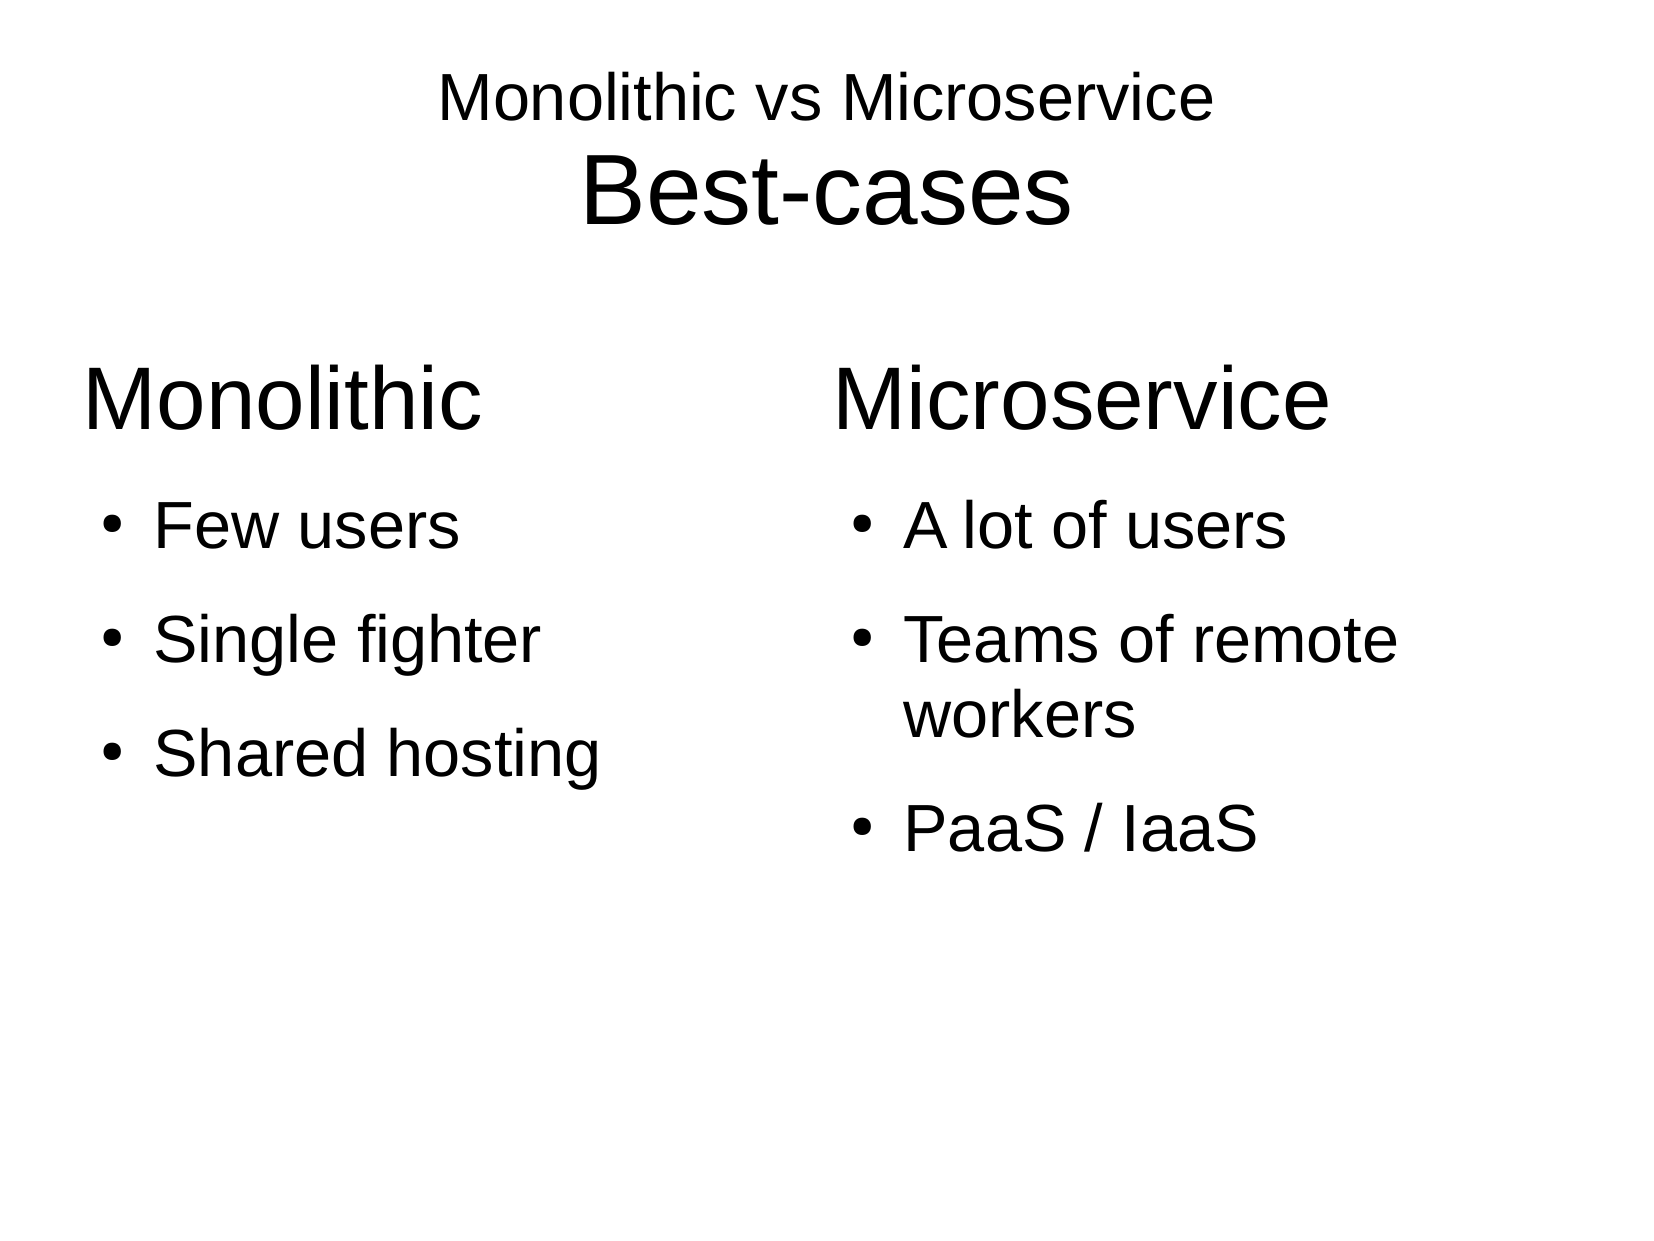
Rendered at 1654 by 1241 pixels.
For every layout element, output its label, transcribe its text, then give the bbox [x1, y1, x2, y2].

list Microservice A lot of users Teams of remote workers PaaS / IaaS [832, 349, 1576, 1069]
list Monolithic Few users Single fighter Shared hosting [82, 349, 826, 1069]
title Monolithic vs Microservice Best-cases [82, 49, 1571, 257]
